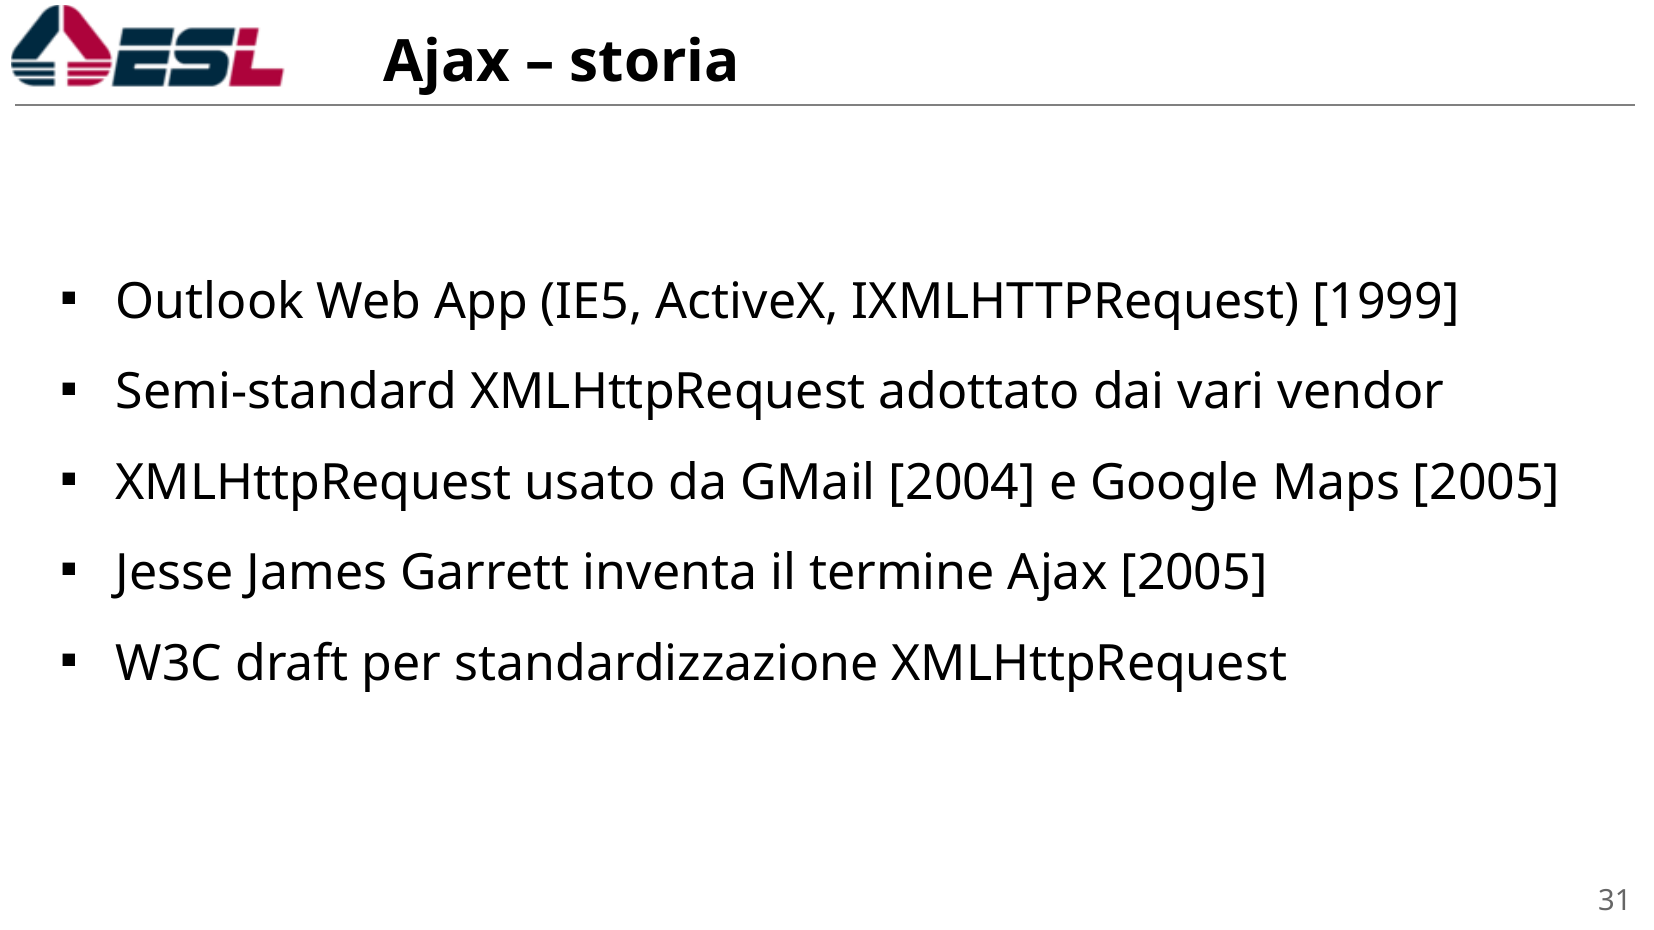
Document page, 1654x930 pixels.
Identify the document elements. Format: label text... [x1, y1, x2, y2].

picture [11, 5, 288, 90]
title Ajax – storia [335, 0, 1653, 103]
list Outlook Web App (IE5, ActiveX, IXMLHTTPRequest) [1999] Semi-standard XMLHttpRequest adottato dai vari vendor XMLHttpRequest usato da GMail [2004] e Google Maps [2005] Jesse James Garrett inventa il termine Ajax [2005] W3C draft per standardizzazione XMLHttpRequest [45, 134, 1606, 826]
